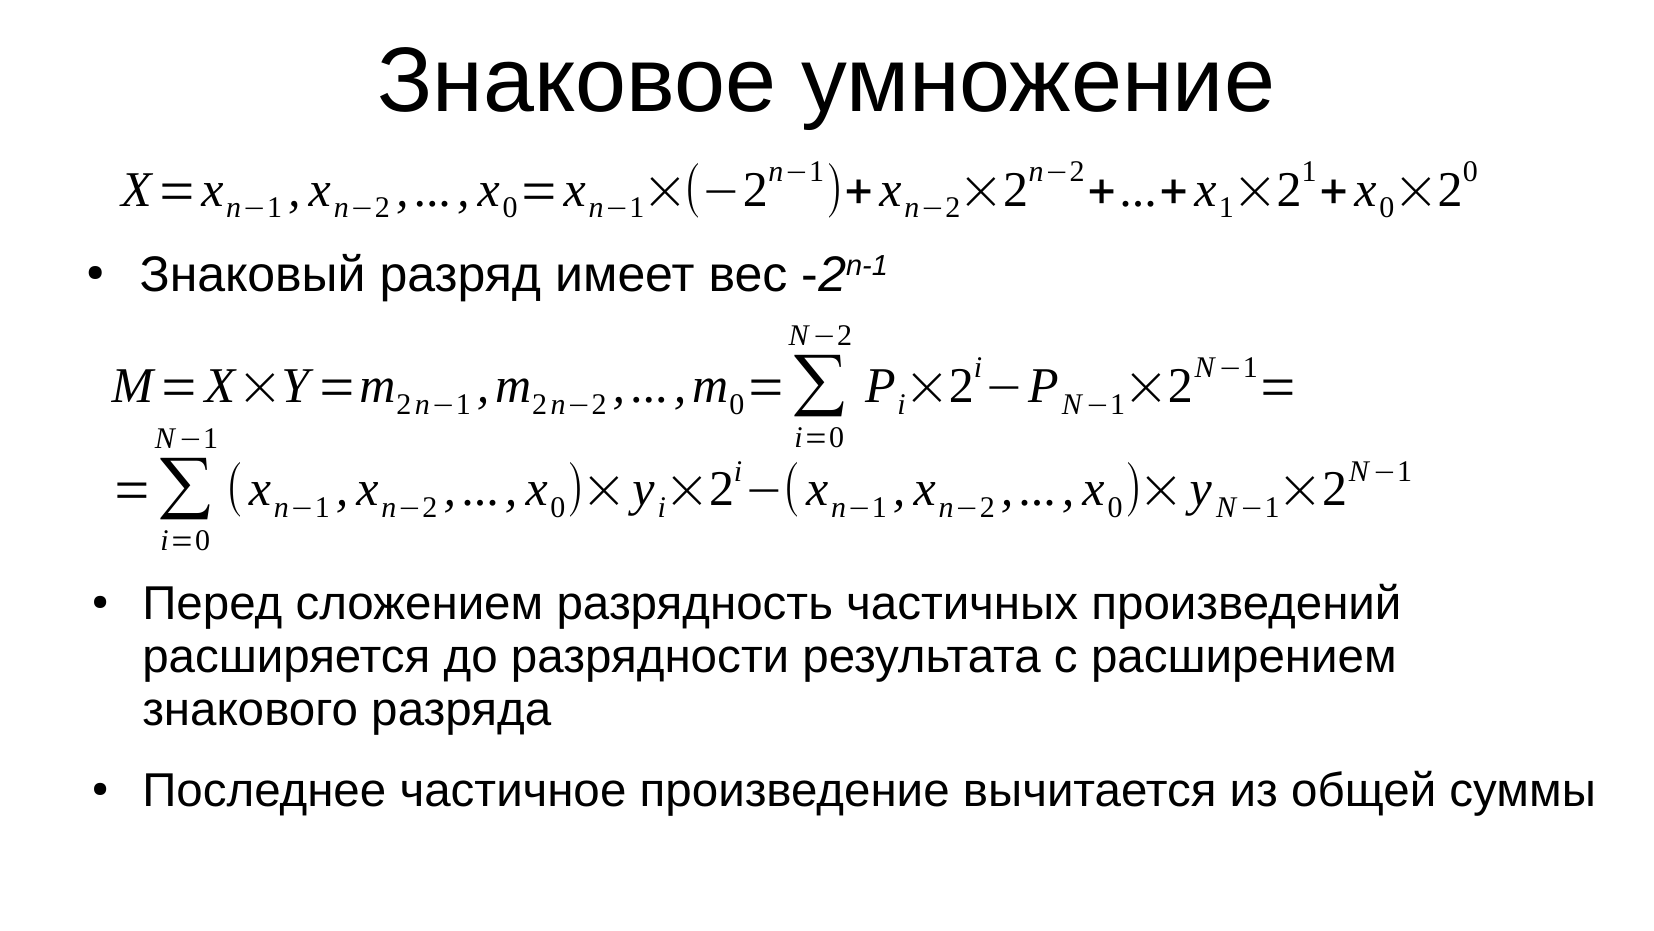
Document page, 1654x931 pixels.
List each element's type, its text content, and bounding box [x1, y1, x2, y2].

chart [108, 367, 1413, 557]
list Знаковый разряд имеет вес -2n-1 [68, 246, 1557, 367]
title Знаковое умножение [82, 1, 1571, 157]
list Перед сложением разрядность частичных произведений расширяется до разрядности результата с расширением знакового разряда Последнее частичное произведение вычитается из общей суммы [75, 576, 1621, 871]
chart [116, 154, 1479, 225]
